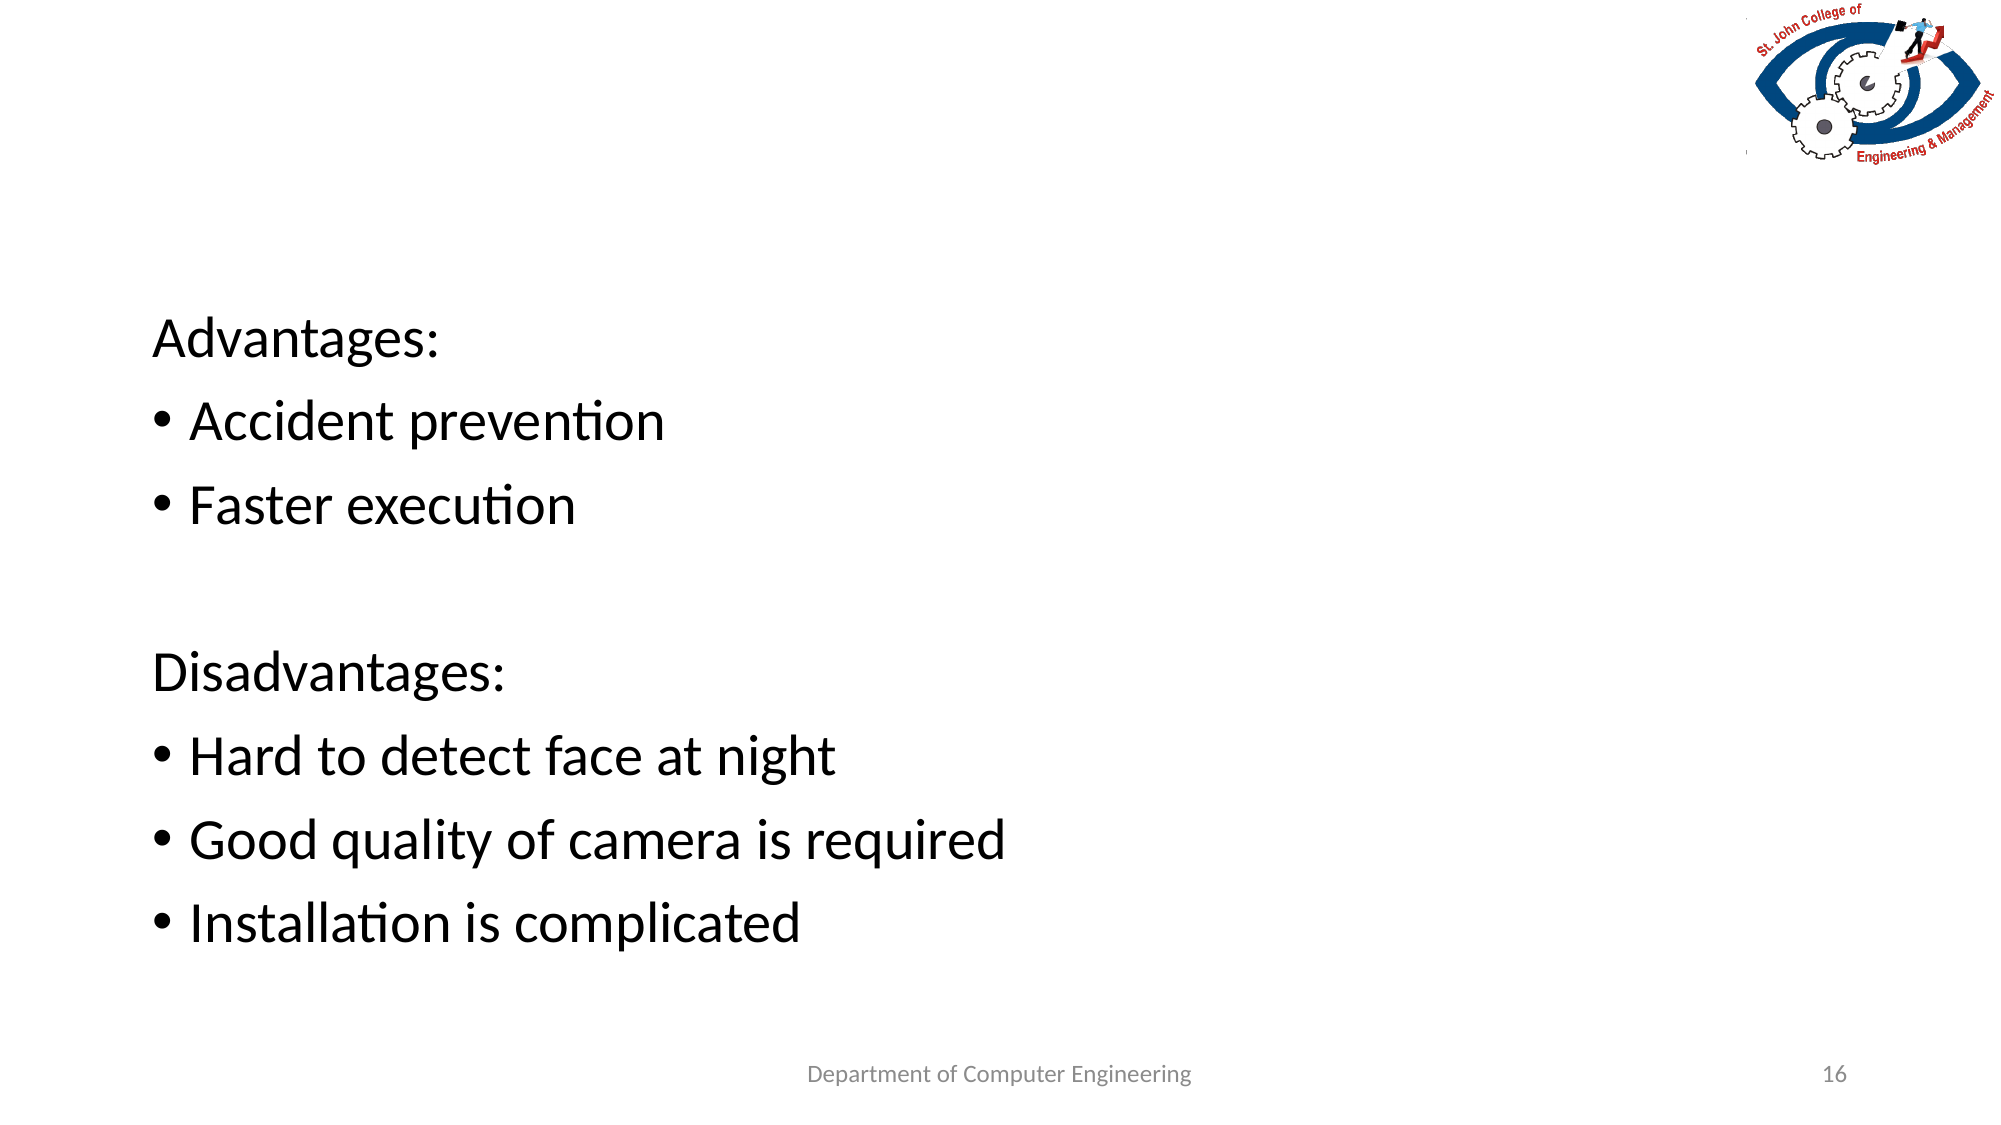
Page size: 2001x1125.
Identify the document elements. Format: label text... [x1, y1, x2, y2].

picture [1746, 0, 2000, 168]
footer Department of Computer Engineering [662, 1042, 1338, 1103]
list Advantages: Accident prevention Faster execution Disadvantages: Hard to detect face at night Good quality of camera is required Installation is complicated [137, 299, 1863, 1014]
slide_number 32 [1412, 1042, 1863, 1103]
